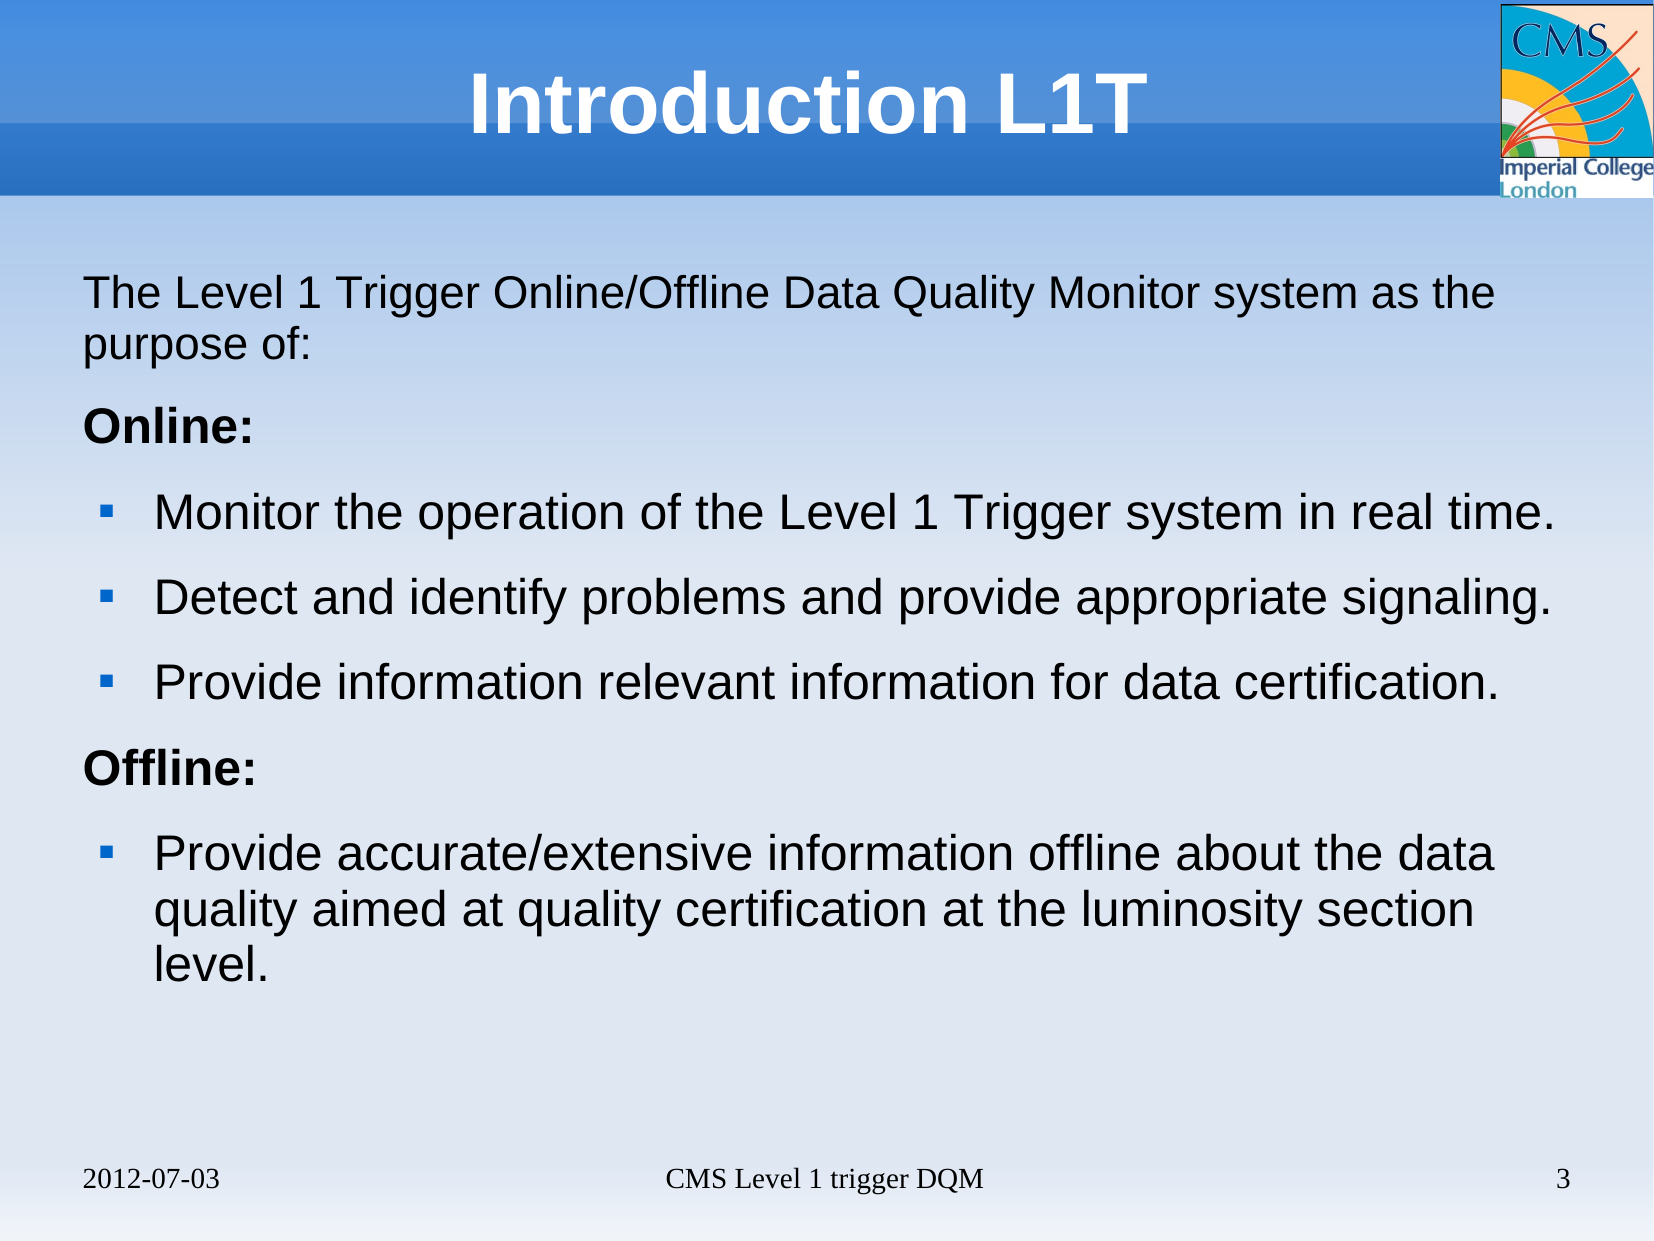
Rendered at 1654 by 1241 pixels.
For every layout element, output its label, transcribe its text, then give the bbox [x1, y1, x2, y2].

picture [0, 0, 1654, 1241]
title Introduction L1T [76, 0, 1565, 208]
list The Level 1 Trigger Online/Offline Data Quality Monitor system as the purpose of: Online: Monitor the operation of the Level 1 Trigger system in real time. Detect and identify problems and provide appropriate signaling. Provide information relevant information for data certification. Offline: Provide accurate/extensive information offline about the data quality aimed at quality certification at the luminosity section level. [82, 266, 1571, 1086]
